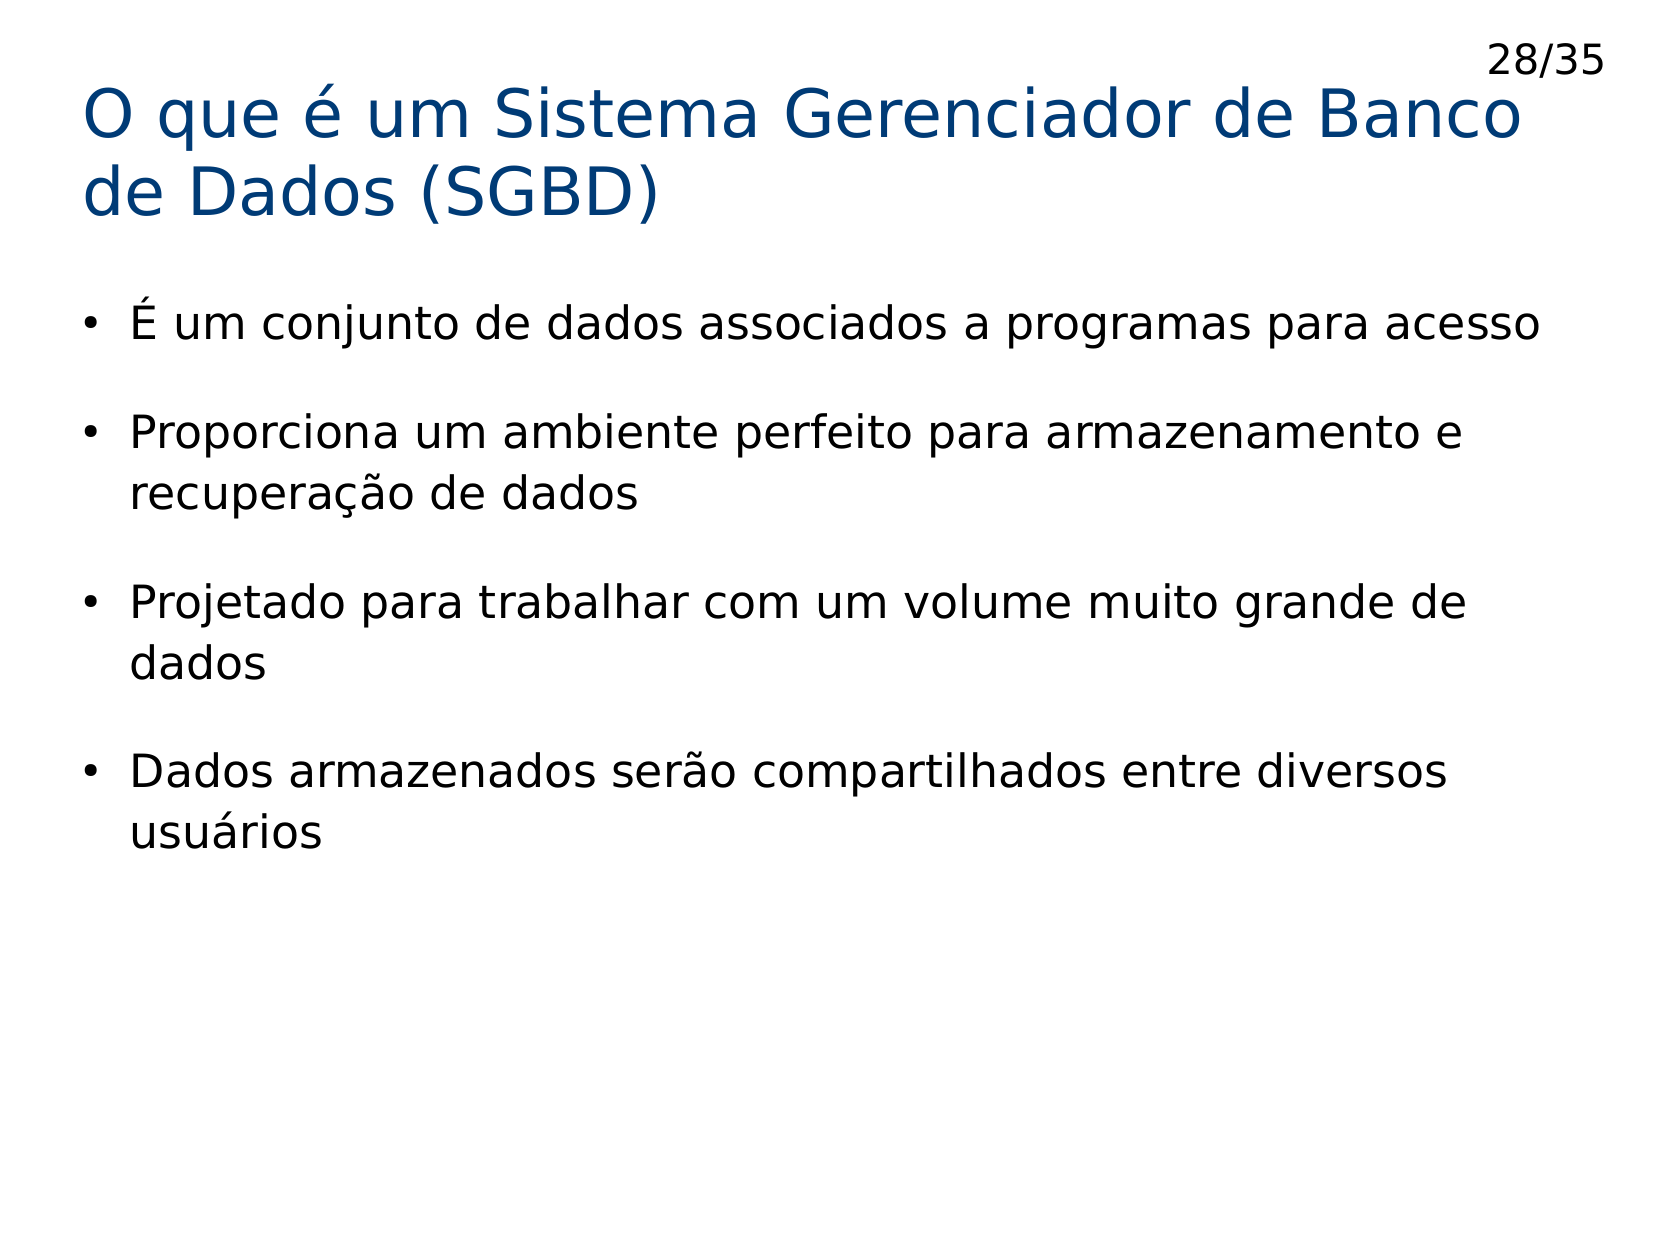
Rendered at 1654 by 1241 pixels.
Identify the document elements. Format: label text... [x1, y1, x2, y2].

title O que é um Sistema Gerenciador de Banco de Dados (SGBD) [82, 75, 1571, 231]
list É um conjunto de dados associados a programas para acesso Proporciona um ambiente perfeito para armazenamento e recuperação de dados Projetado para trabalhar com um volume muito grande de dados Dados armazenados serão compartilhados entre diversos usuários [82, 289, 1571, 1108]
